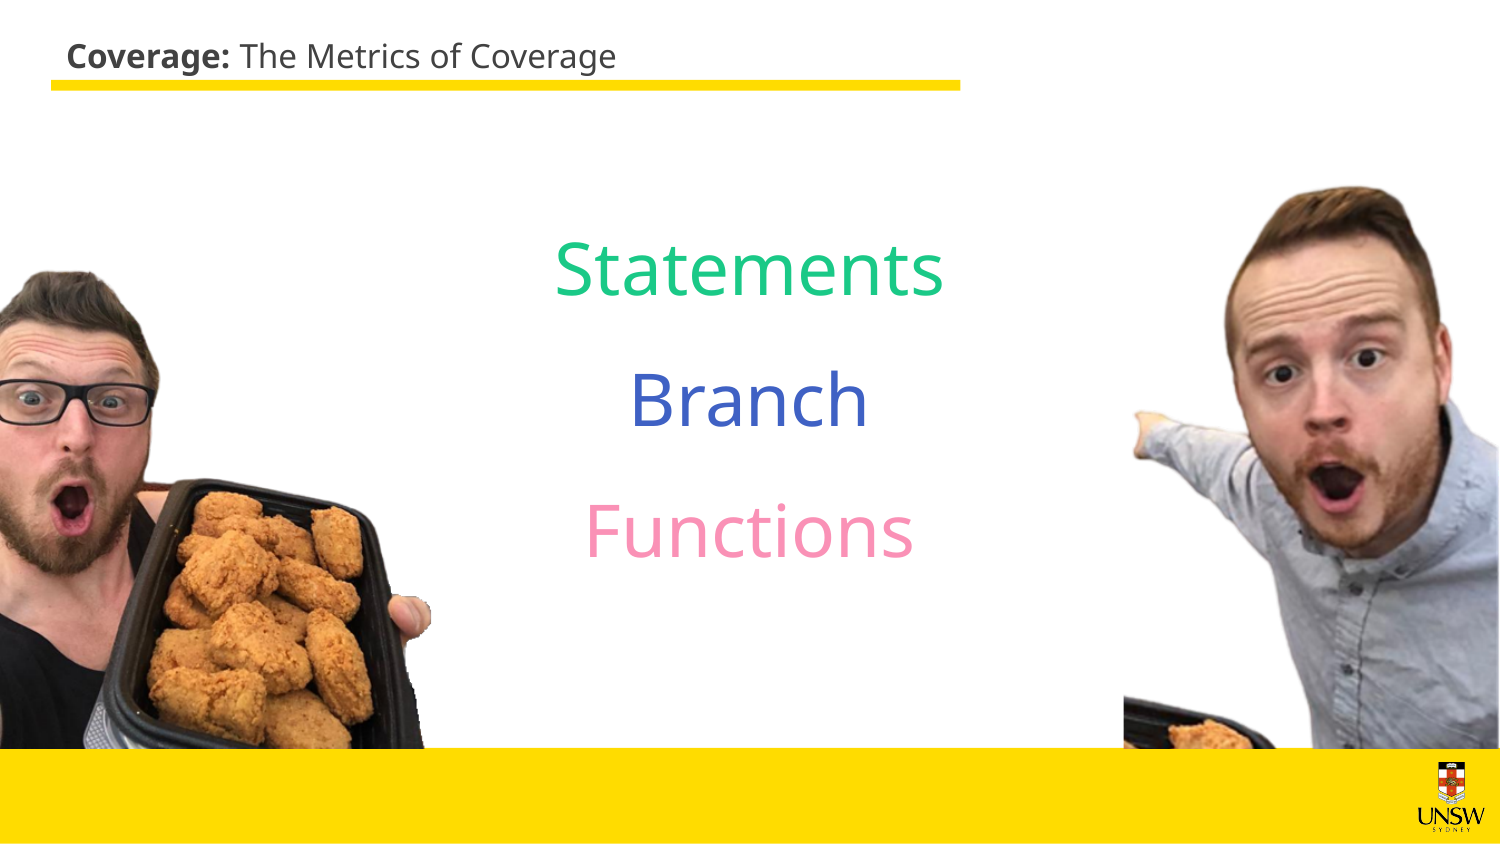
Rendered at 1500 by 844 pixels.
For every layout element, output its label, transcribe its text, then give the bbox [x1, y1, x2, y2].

picture [1123, 163, 1500, 749]
picture [1418, 762, 1485, 832]
text_box Coverage: The Metrics of Coverage [51, 20, 1449, 91]
picture [0, 127, 499, 749]
text_box [51, 79, 961, 91]
text_box Statements Branch Functions [396, 163, 1104, 588]
